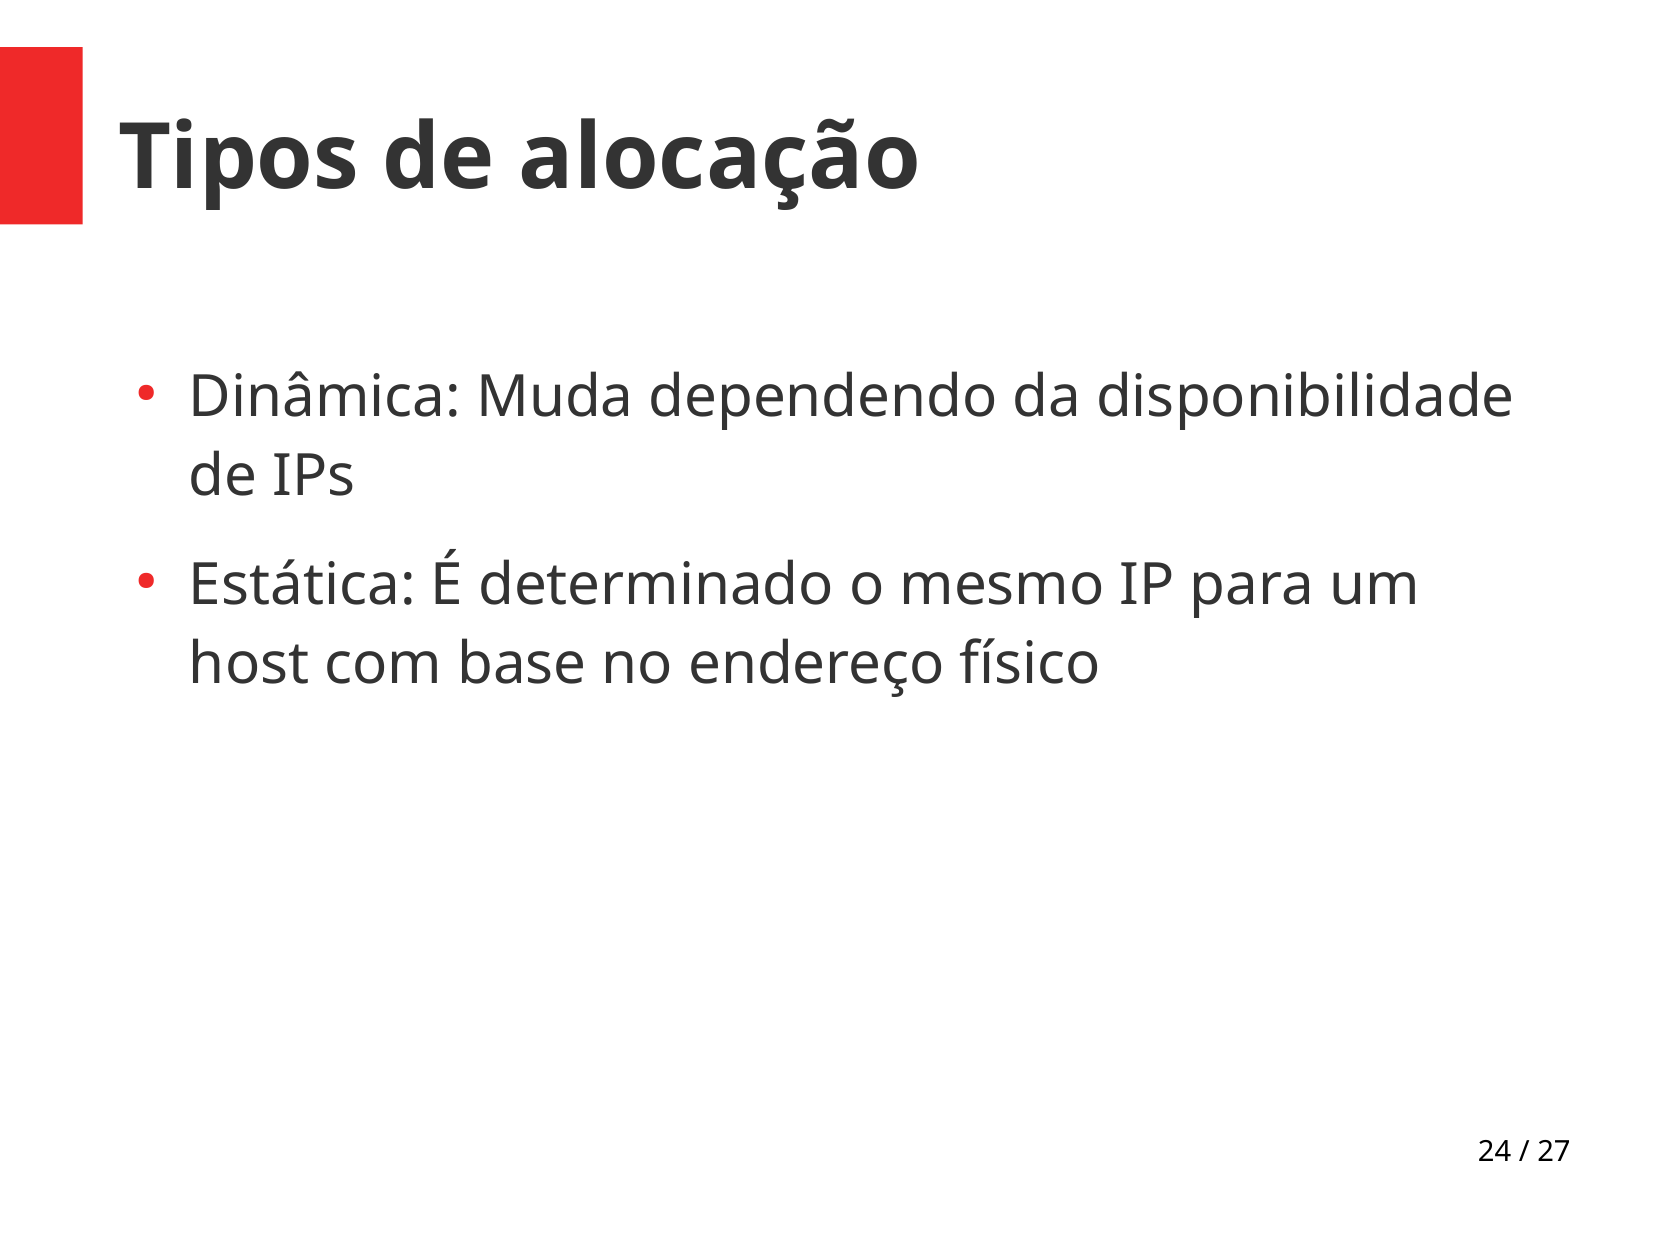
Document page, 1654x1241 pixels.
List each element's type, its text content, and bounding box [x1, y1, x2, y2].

title Tipos de alocação [118, 49, 1571, 257]
list Dinâmica: Muda dependendo da disponibilidade de IPs Estática: É determinado o mesmo IP para um host com base no endereço físico [118, 354, 1536, 1074]
